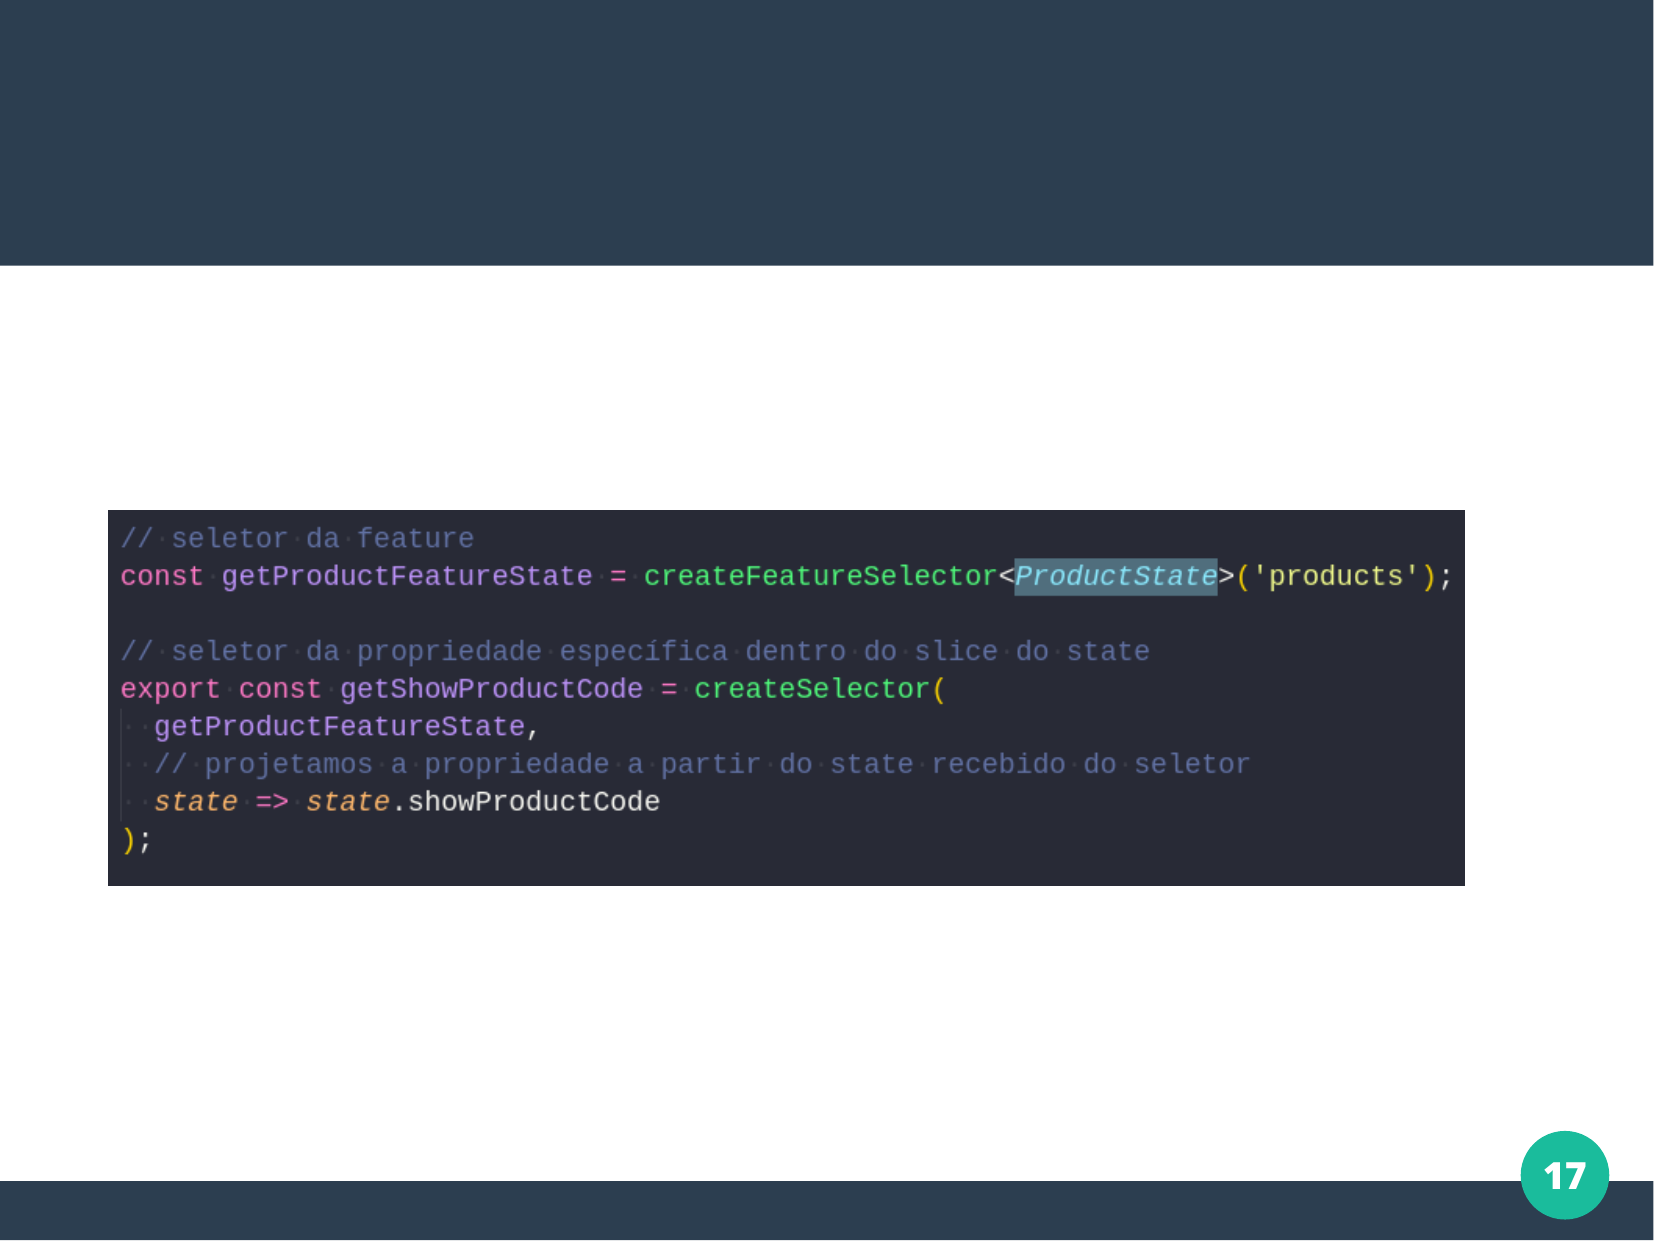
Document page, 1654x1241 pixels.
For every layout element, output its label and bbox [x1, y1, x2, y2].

picture [108, 510, 1465, 886]
